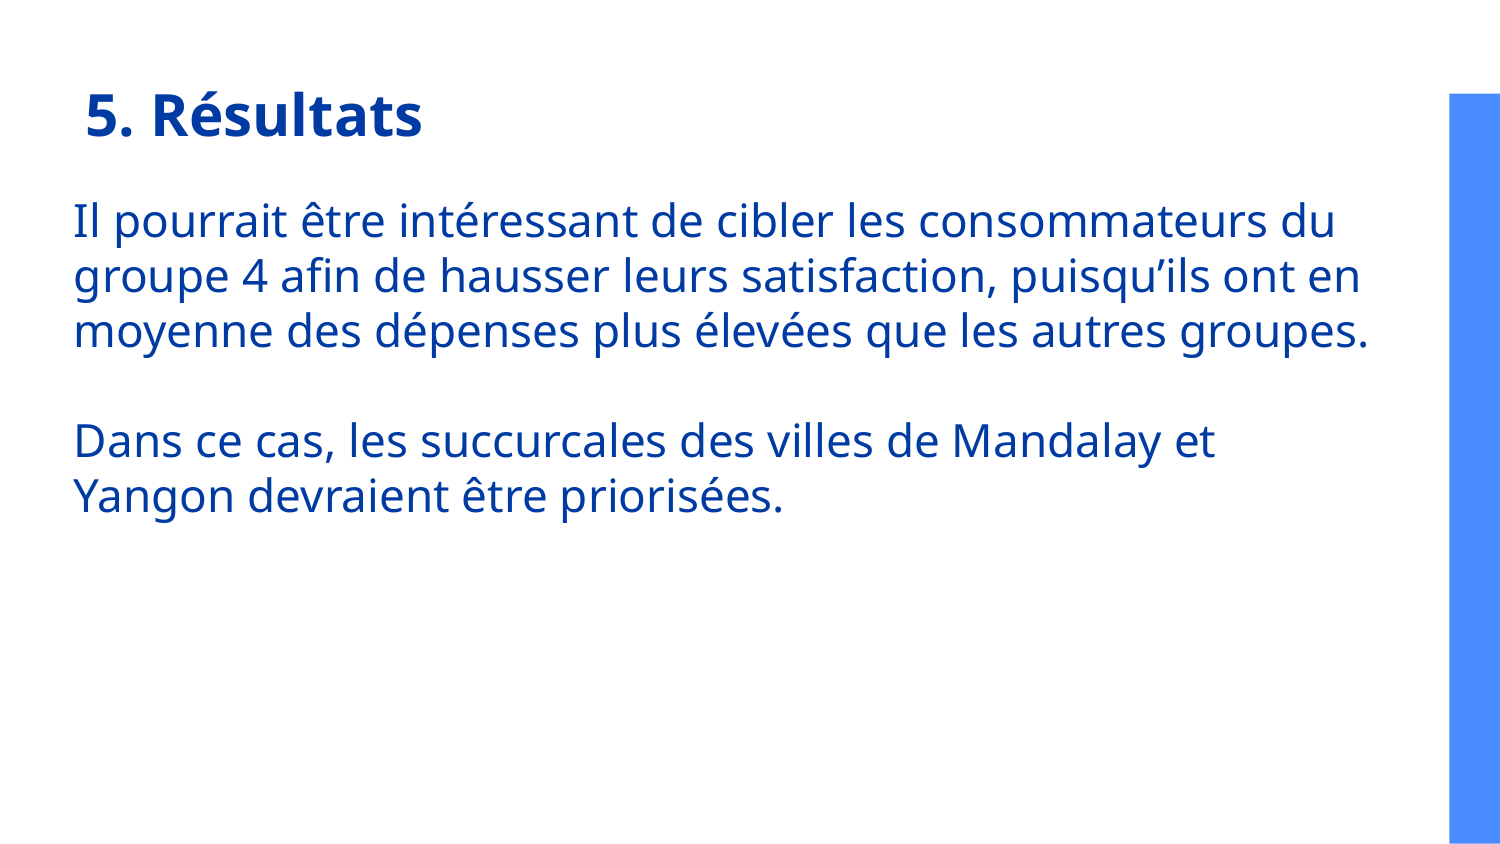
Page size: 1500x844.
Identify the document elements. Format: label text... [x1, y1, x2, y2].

title Il pourrait être intéressant de cibler les consommateurs du groupe 4 afin de hausser leurs satisfaction, puisqu’ils ont en moyenne des dépenses plus élevées que les autres groupes. Dans ce cas, les succurcales des villes de Mandalay et Yangon devraient être priorisées. [59, 177, 1418, 709]
title 5. Résultats [70, 62, 1394, 170]
